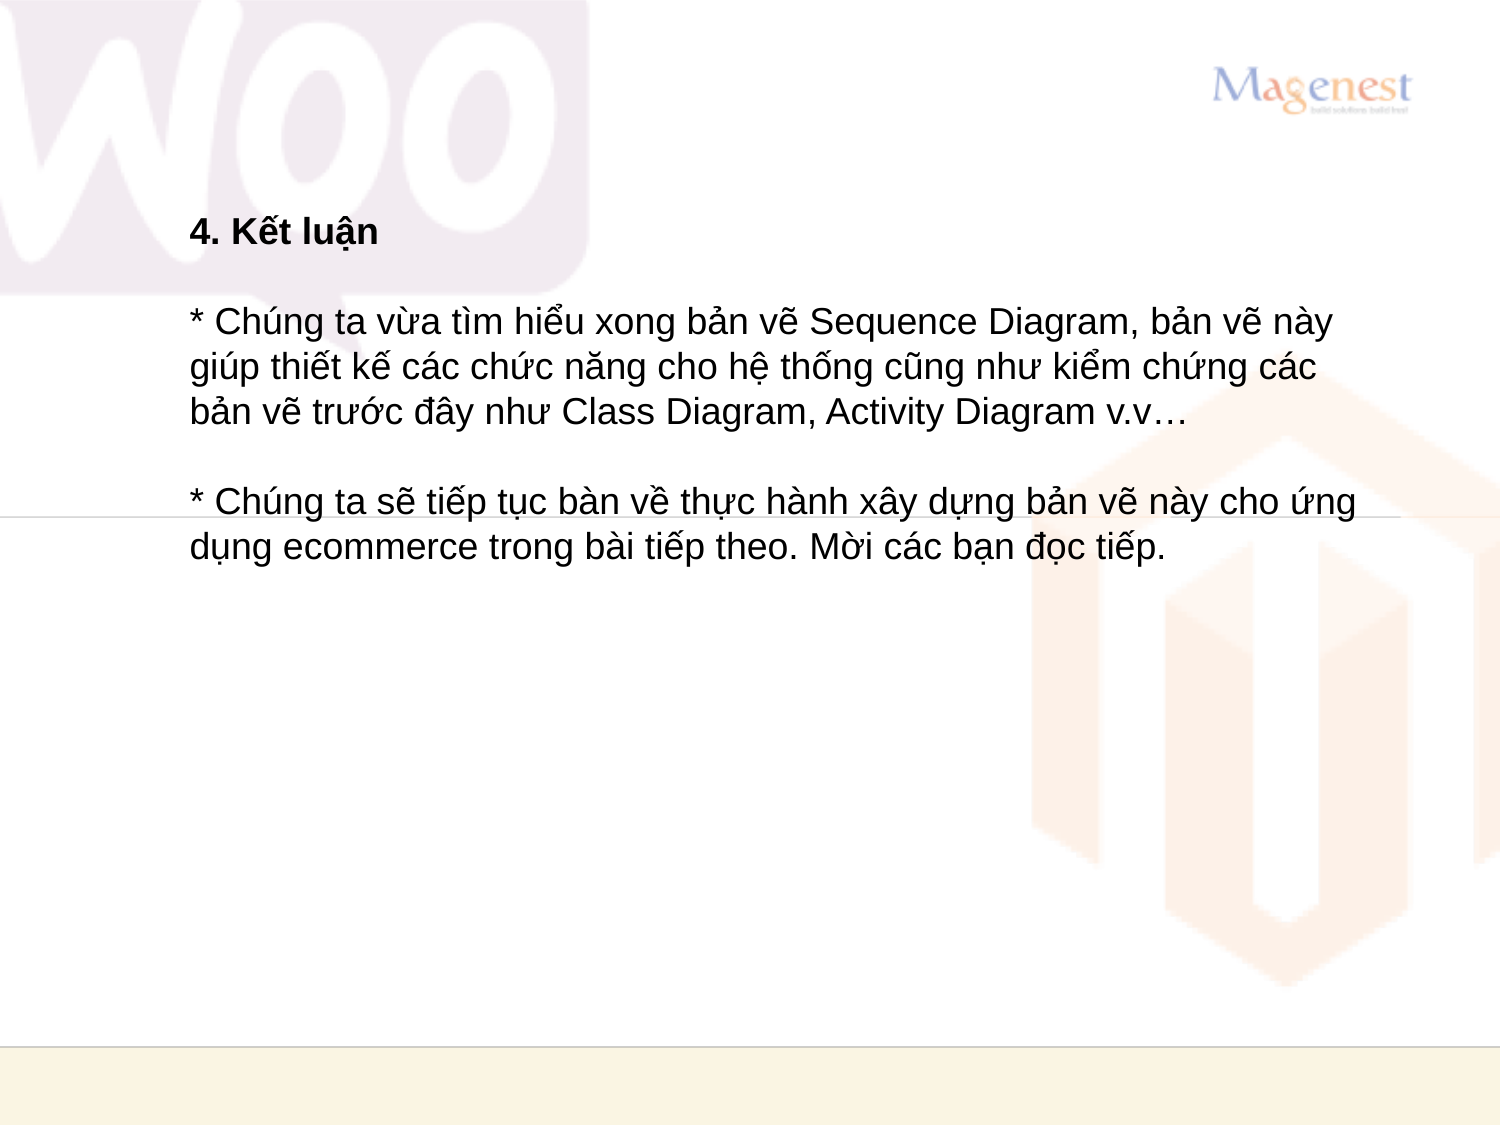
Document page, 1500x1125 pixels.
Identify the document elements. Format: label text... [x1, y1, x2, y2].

picture [0, 0, 1500, 1125]
text_box 4. Kết luận * Chúng ta vừa tìm hiểu xong bản vẽ Sequence Diagram, bản vẽ này giúp thiết kế các chức năng cho hệ thống cũng như kiểm chứng các bản vẽ trước đây như Class Diagram, Activity Diagram v.v… * Chúng ta sẽ tiếp tục bàn về thực hành xây dựng bản vẽ này cho ứng dụng ecommerce trong bài tiếp theo. Mời các bạn đọc tiếp. [174, 199, 1388, 620]
